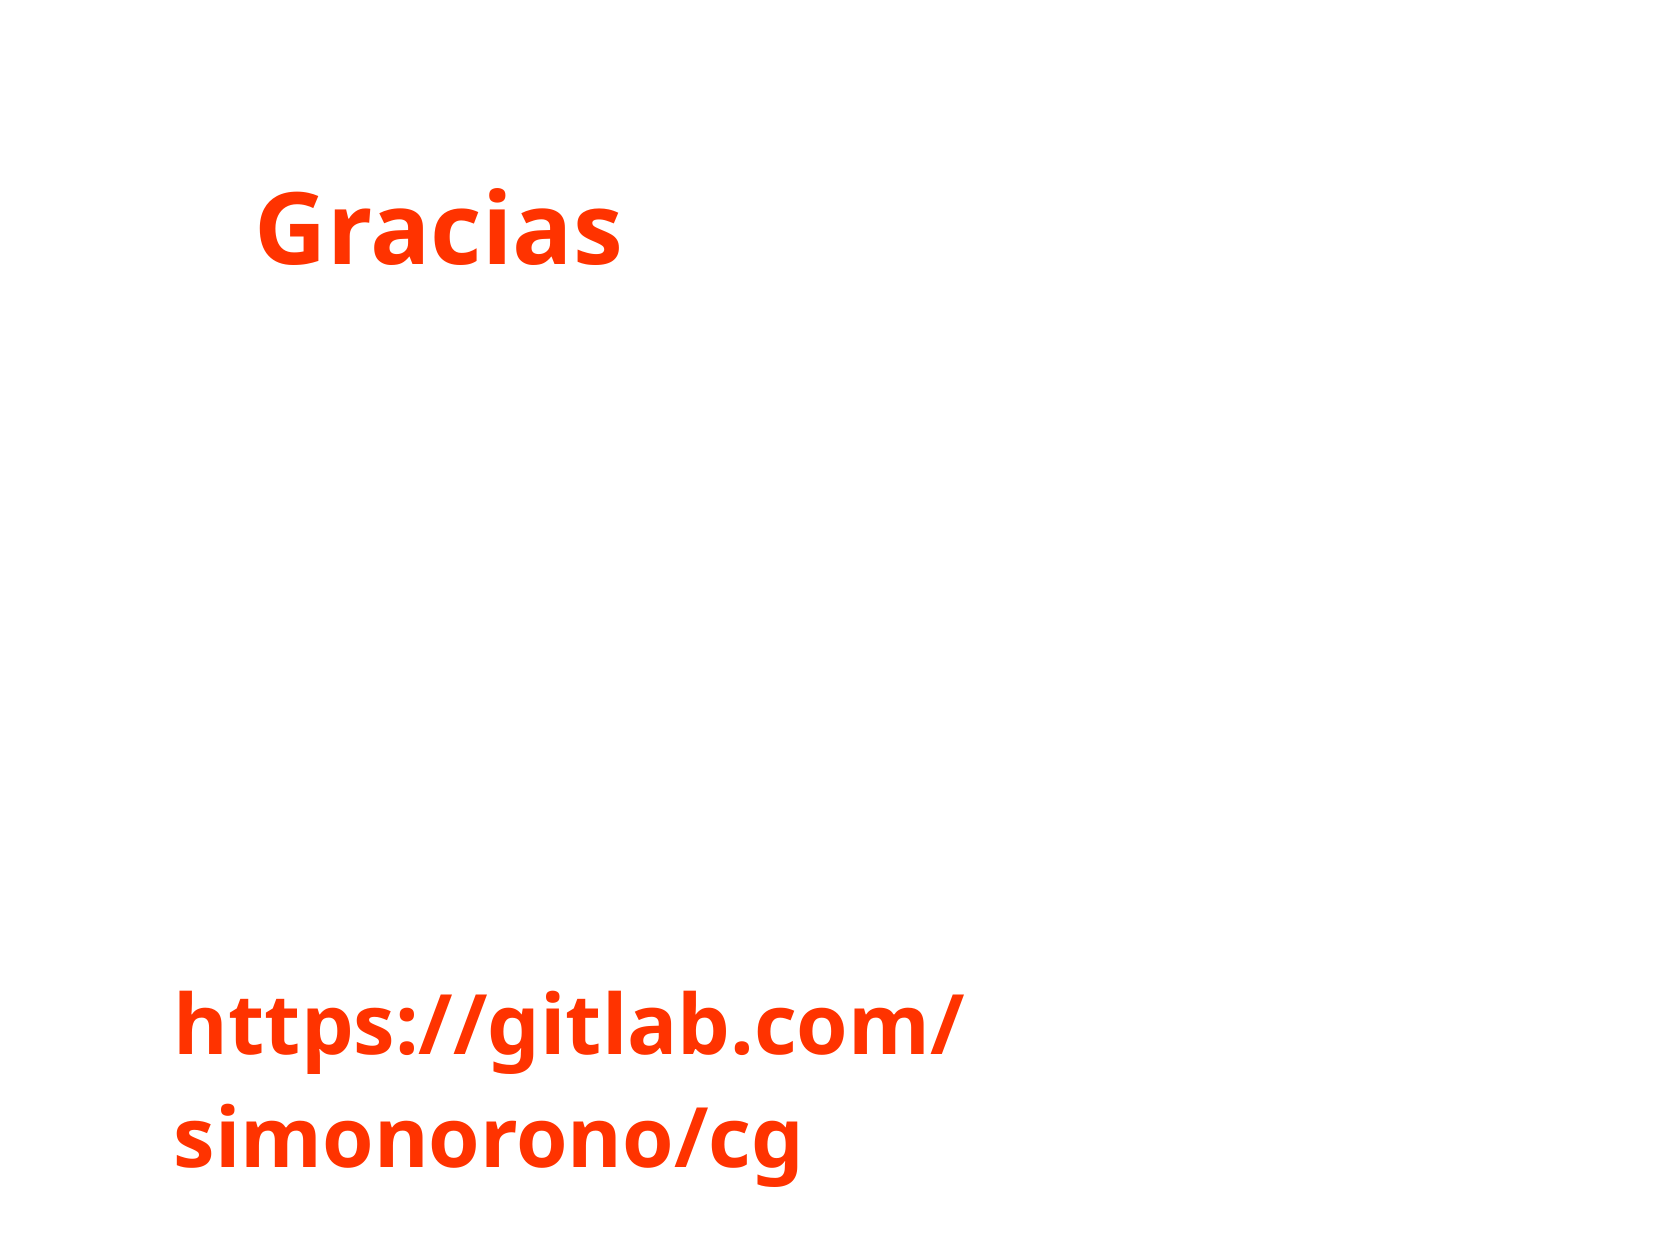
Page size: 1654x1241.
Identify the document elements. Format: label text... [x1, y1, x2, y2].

text_box Gracias [240, 150, 841, 406]
text_box https://gitlab.com/simonorono/cg [159, 958, 1525, 1074]
